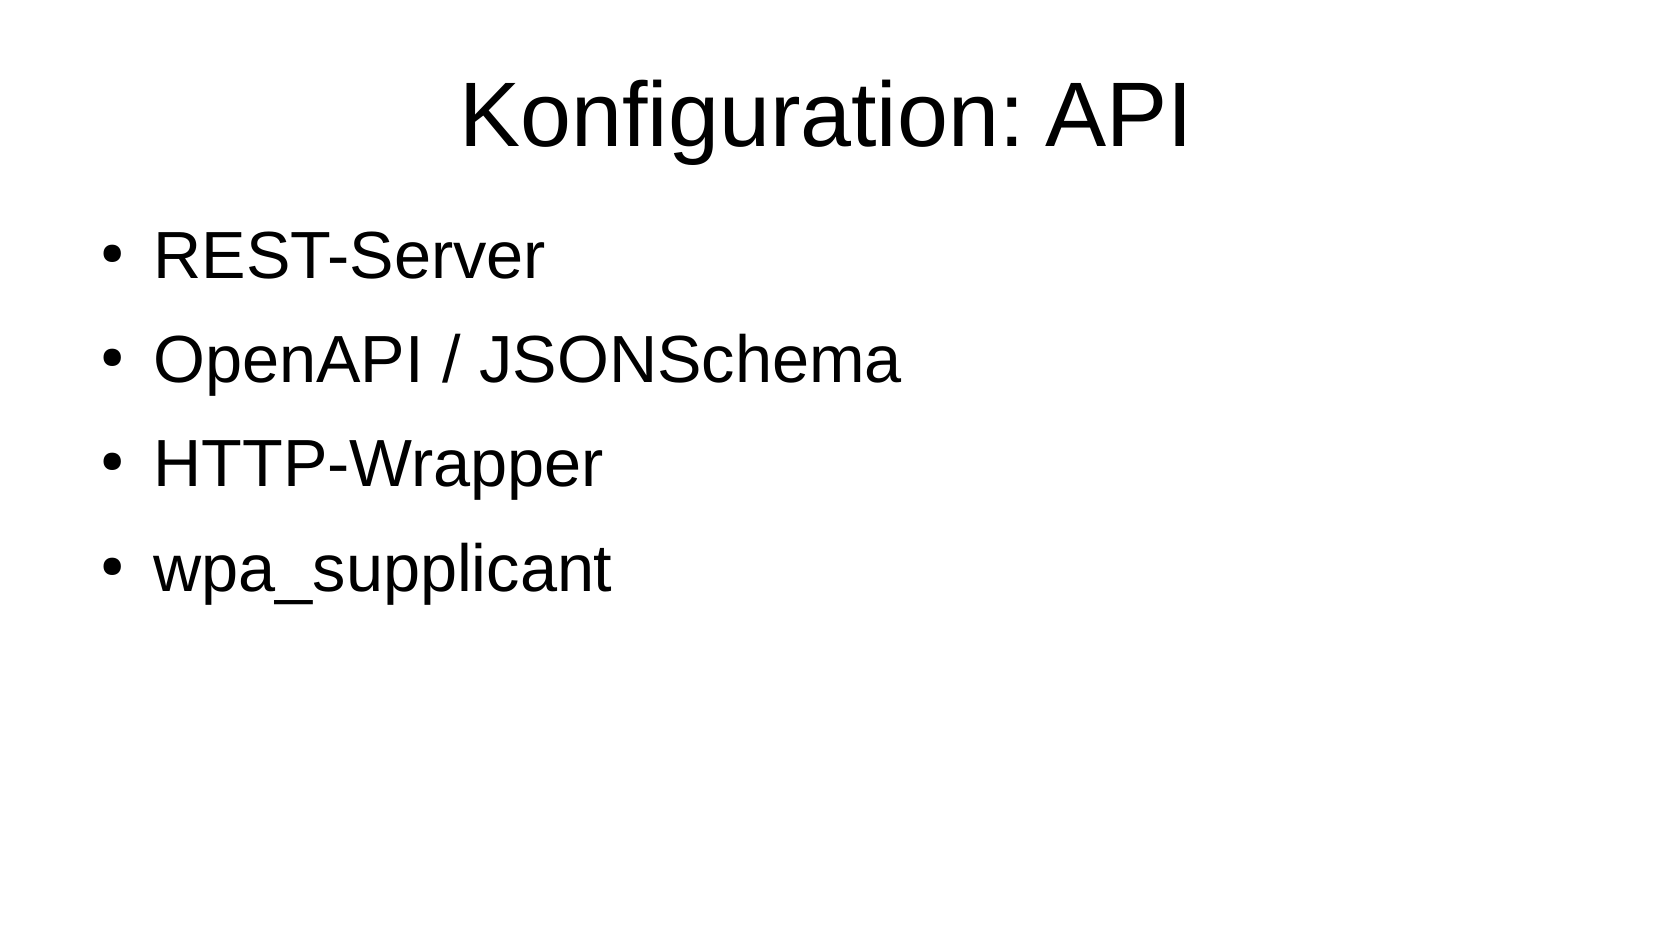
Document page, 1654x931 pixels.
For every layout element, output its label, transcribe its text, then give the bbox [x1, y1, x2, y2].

list REST-Server OpenAPI / JSONSchema HTTP-Wrapper wpa_supplicant [82, 217, 1571, 758]
title Konfiguration: API [82, 37, 1571, 193]
